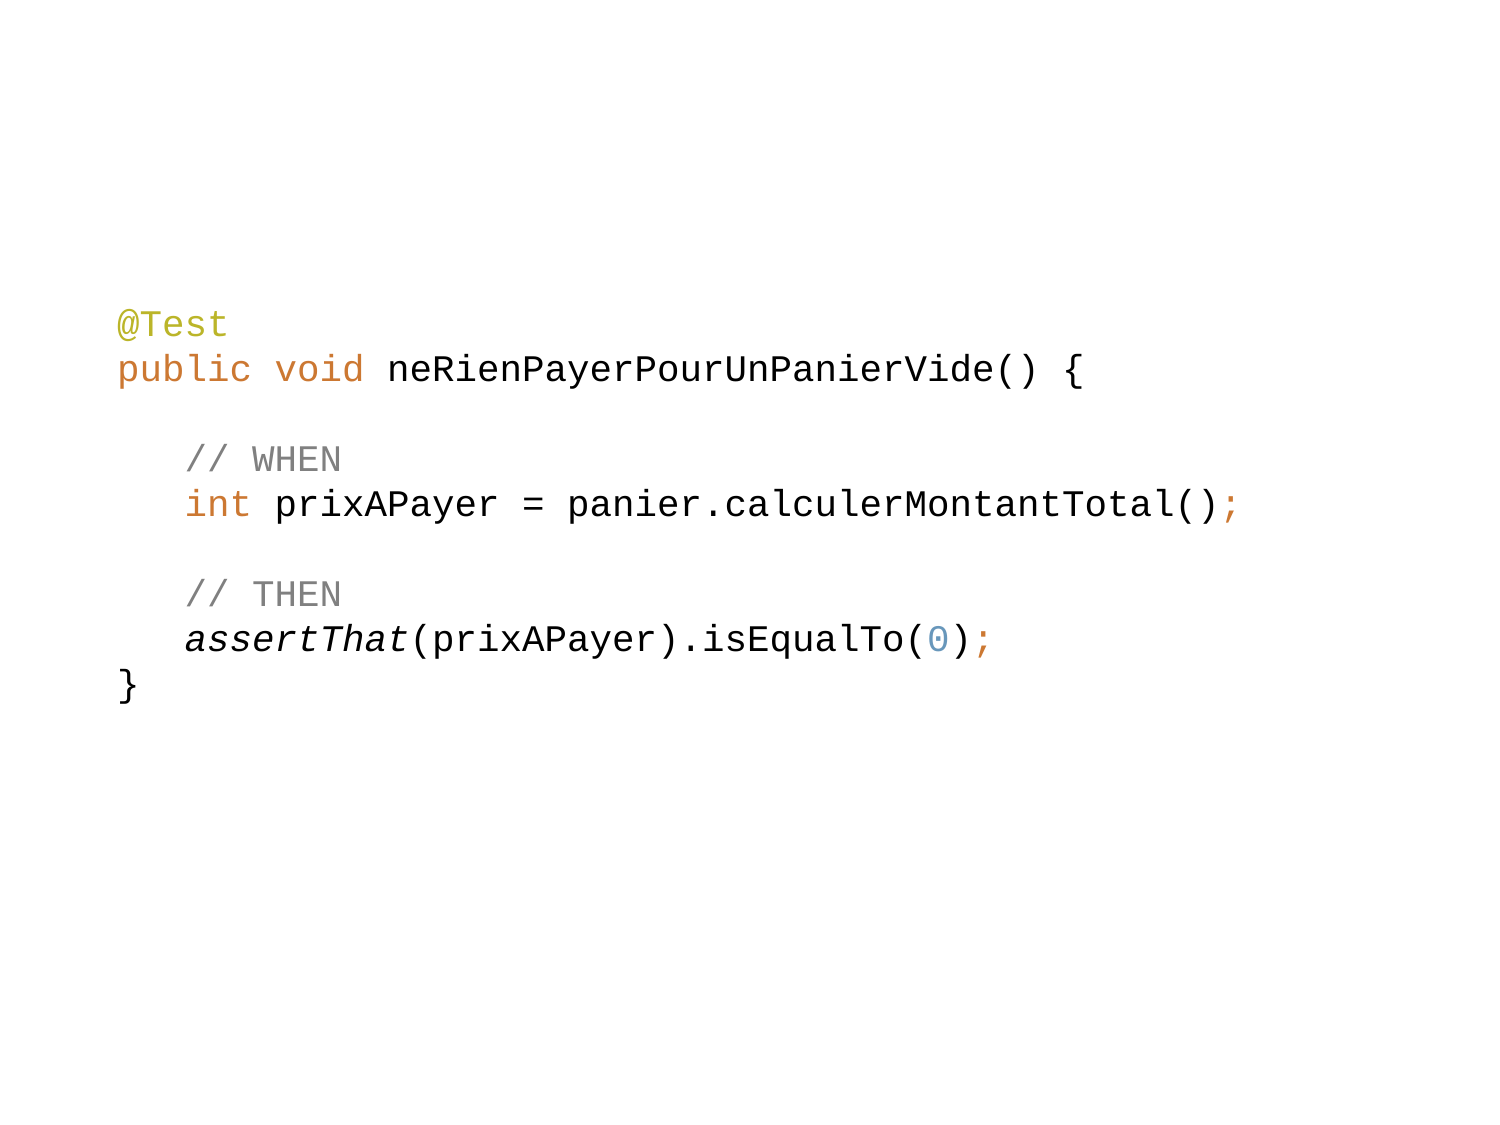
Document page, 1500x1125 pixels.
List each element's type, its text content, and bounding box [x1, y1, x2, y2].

text_box @Test public void neRienPayerPourUnPanierVide() { // WHEN int prixAPayer = panier.calculerMontantTotal(); // THEN assertThat(prixAPayer).isEqualTo(0); } [102, 291, 1427, 712]
